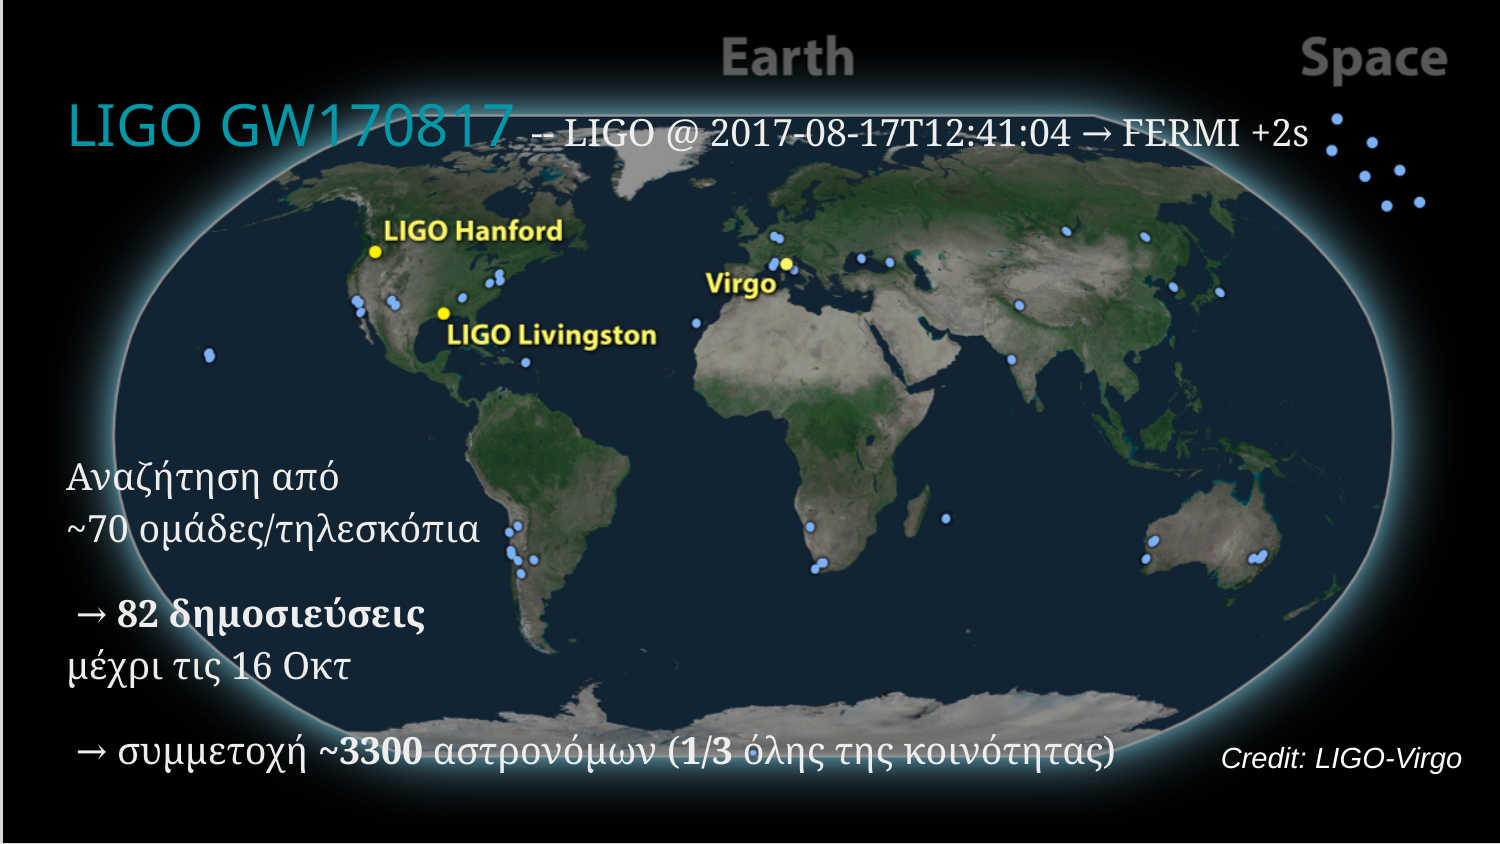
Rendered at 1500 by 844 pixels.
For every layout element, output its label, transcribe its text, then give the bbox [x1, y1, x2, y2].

list Αναζήτηση από ~70 ομάδες/τηλεσκόπια → 82 δημοσιεύσεις μέχρι τις 16 Οκτ → συμμετοχή ~3300 αστρονόμων (1/3 όλης της κοινότητας) [51, 183, 1449, 803]
text_box Credit: LIGO-Virgo [1205, 724, 1500, 803]
picture [3, 0, 1500, 843]
title LIGO GW170817 -- LIGO @ 2017-08-17T12:41:04 → FERMI +2s [51, 72, 1449, 167]
